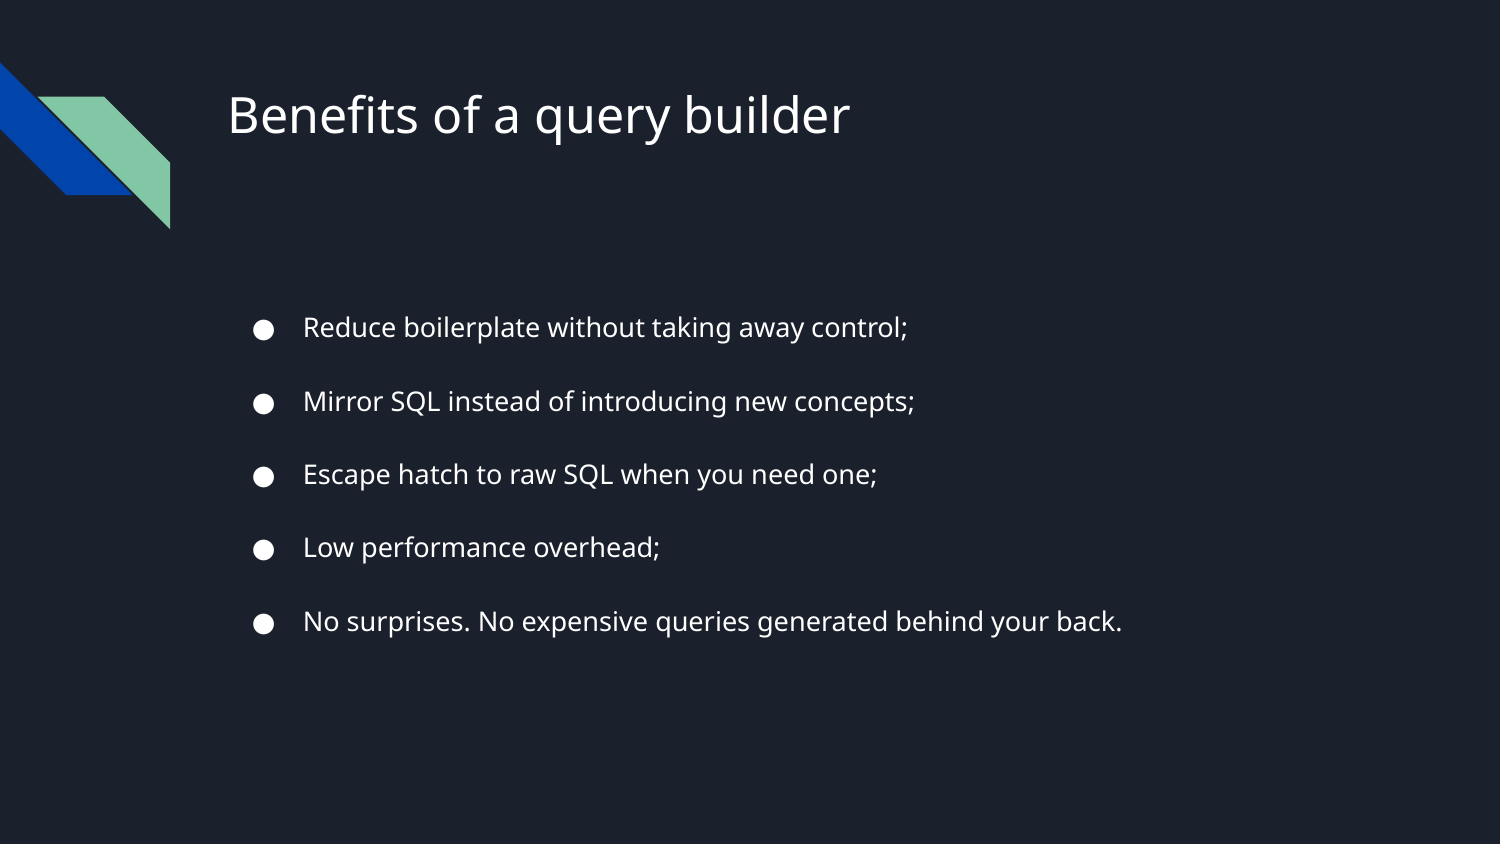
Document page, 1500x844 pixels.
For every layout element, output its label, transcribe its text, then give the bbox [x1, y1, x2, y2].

list Reduce boilerplate without taking away control; Mirror SQL instead of introducing new concepts; Escape hatch to raw SQL when you need one; Low performance overhead; No surprises. No expensive queries generated behind your back. [212, 257, 1368, 735]
title Benefits of a query builder [212, 64, 1368, 215]
